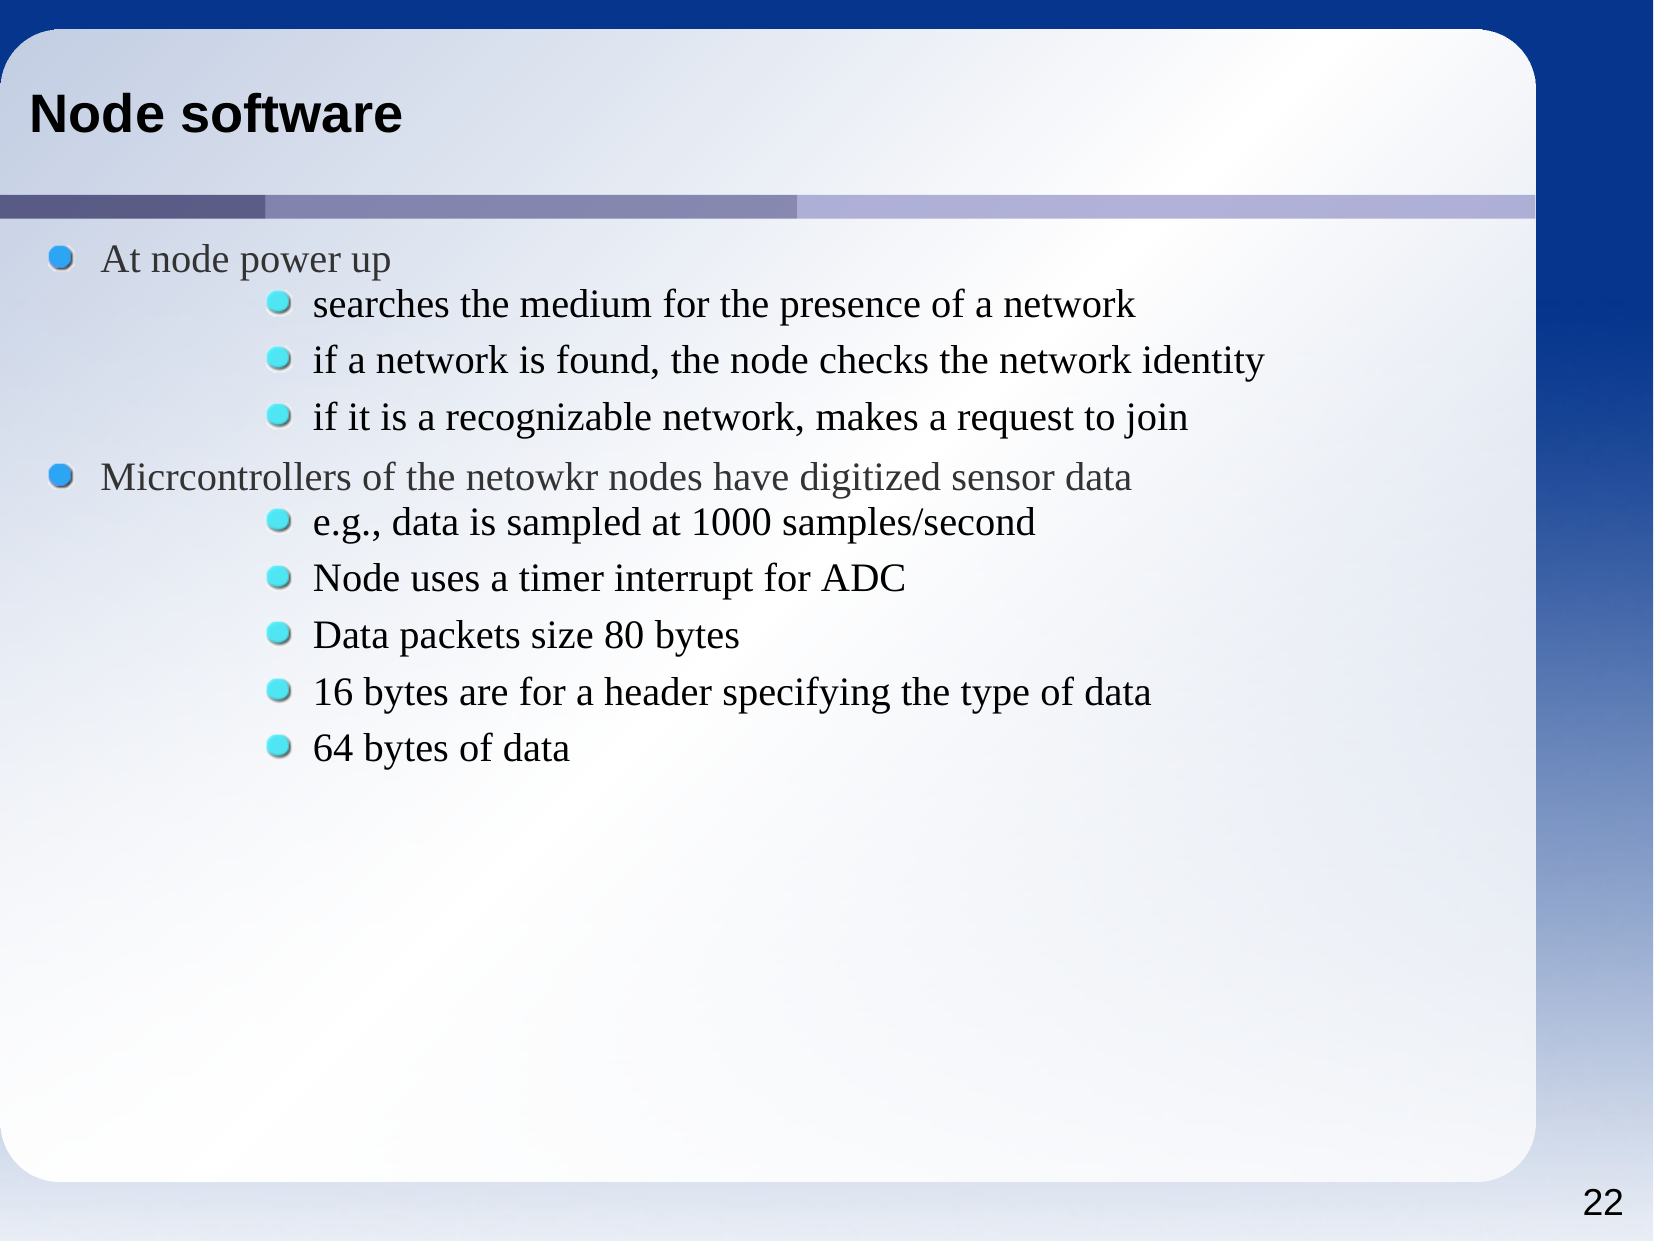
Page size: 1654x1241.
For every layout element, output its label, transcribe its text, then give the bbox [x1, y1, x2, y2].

title Node software [29, 49, 1506, 178]
list At node power up searches the medium for the presence of a network if a network is found, the node checks the network identity if it is a recognizable network, makes a request to join Micrcontrollers of the netowkr nodes have digitized sensor data e.g., data is sampled at 1000 samples/second Node uses a timer interrupt for ADC Data packets size 80 bytes 16 bytes are for a header specifying the type of data 64 bytes of data [29, 236, 1506, 1152]
picture [0, 0, 1654, 1241]
